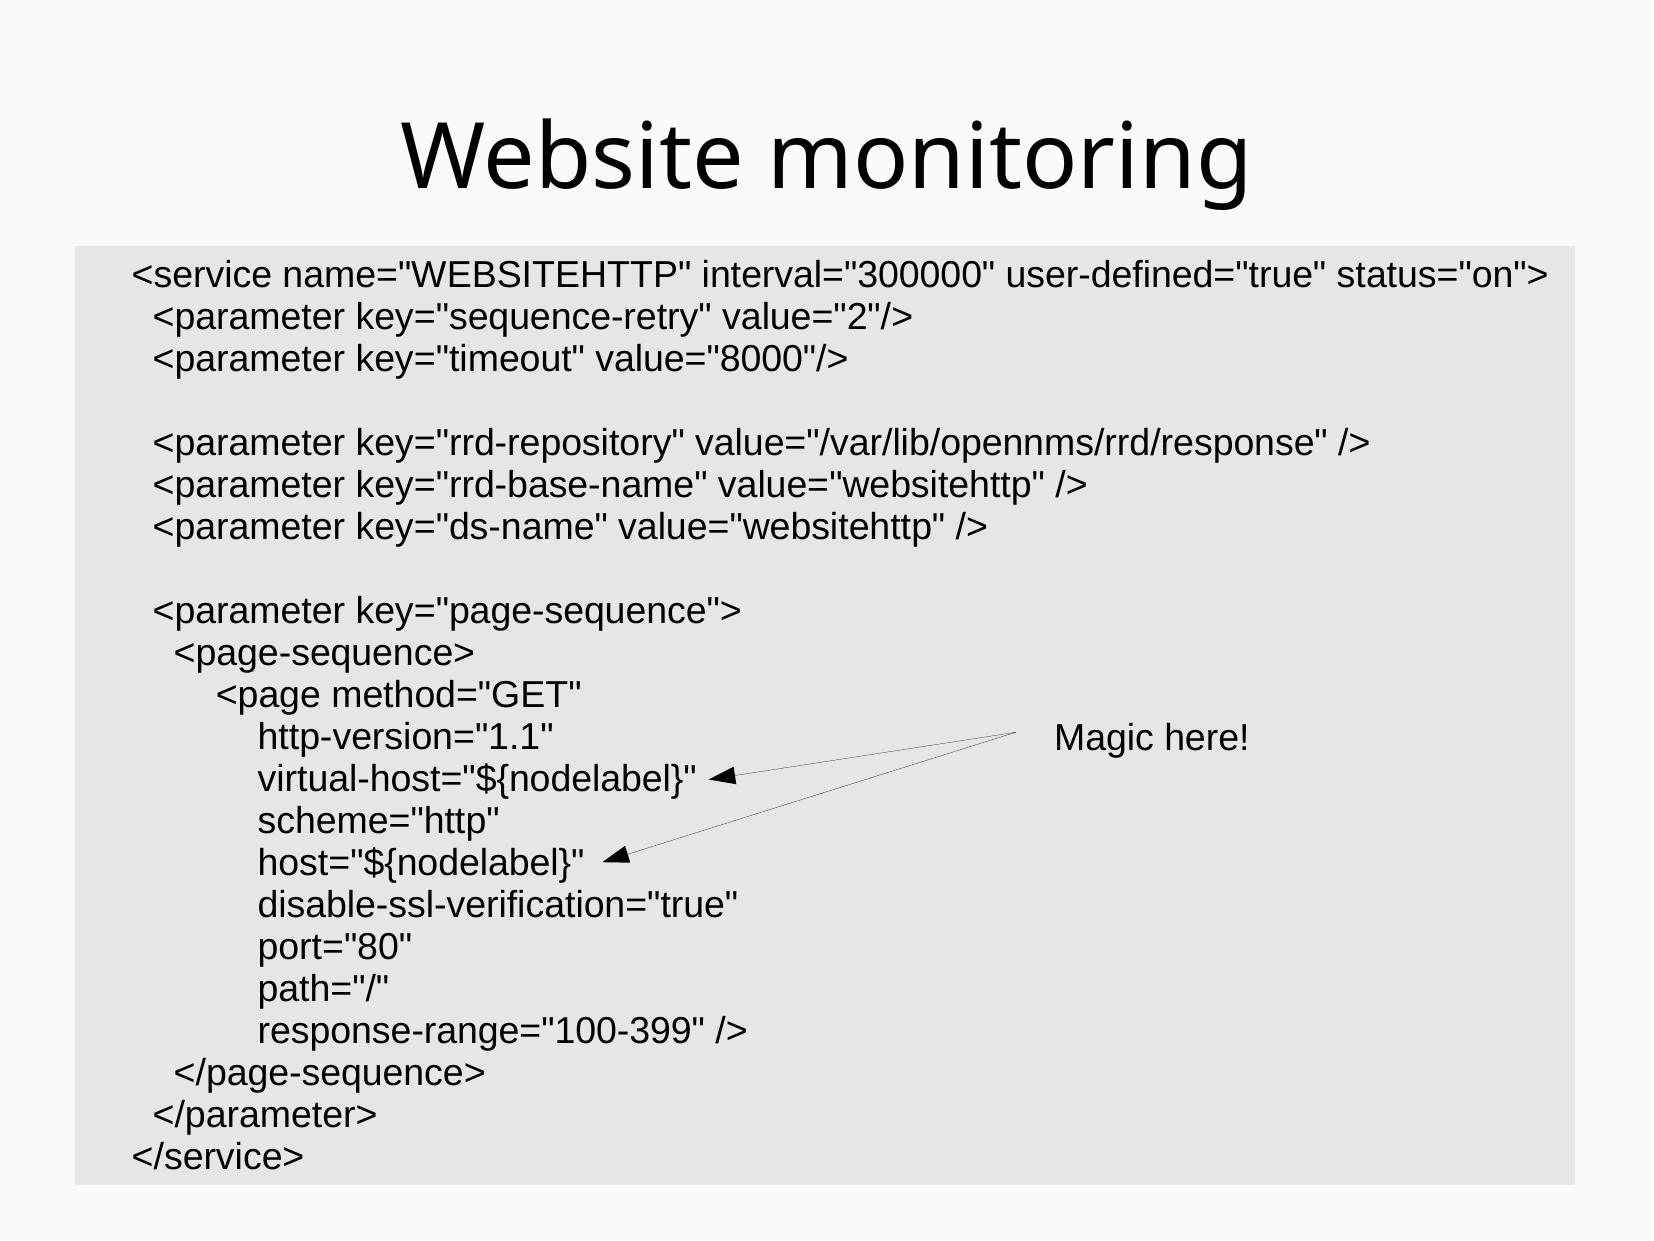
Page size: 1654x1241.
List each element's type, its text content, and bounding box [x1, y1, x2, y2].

text_box Magic here! [1039, 708, 1265, 766]
text_box <service name="WEBSITEHTTP" interval="300000" user-defined="true" status="on"> <parameter key="sequence-retry" value="2"/> <parameter key="timeout" value="8000"/> <parameter key="rrd-repository" value="/var/lib/opennms/rrd/response" /> <parameter key="rrd-base-name" value="websitehttp" /> <parameter key="ds-name" value="websitehttp" /> <parameter key="page-sequence"> <page-sequence> <page method="GET" http-version="1.1" virtual-host="${nodelabel}" scheme="http" host="${nodelabel}" disable-ssl-verification="true" port="80" path="/" response-range="100-399" /> </page-sequence> </parameter> </service> [75, 246, 1576, 1185]
title Website monitoring [82, 49, 1571, 246]
